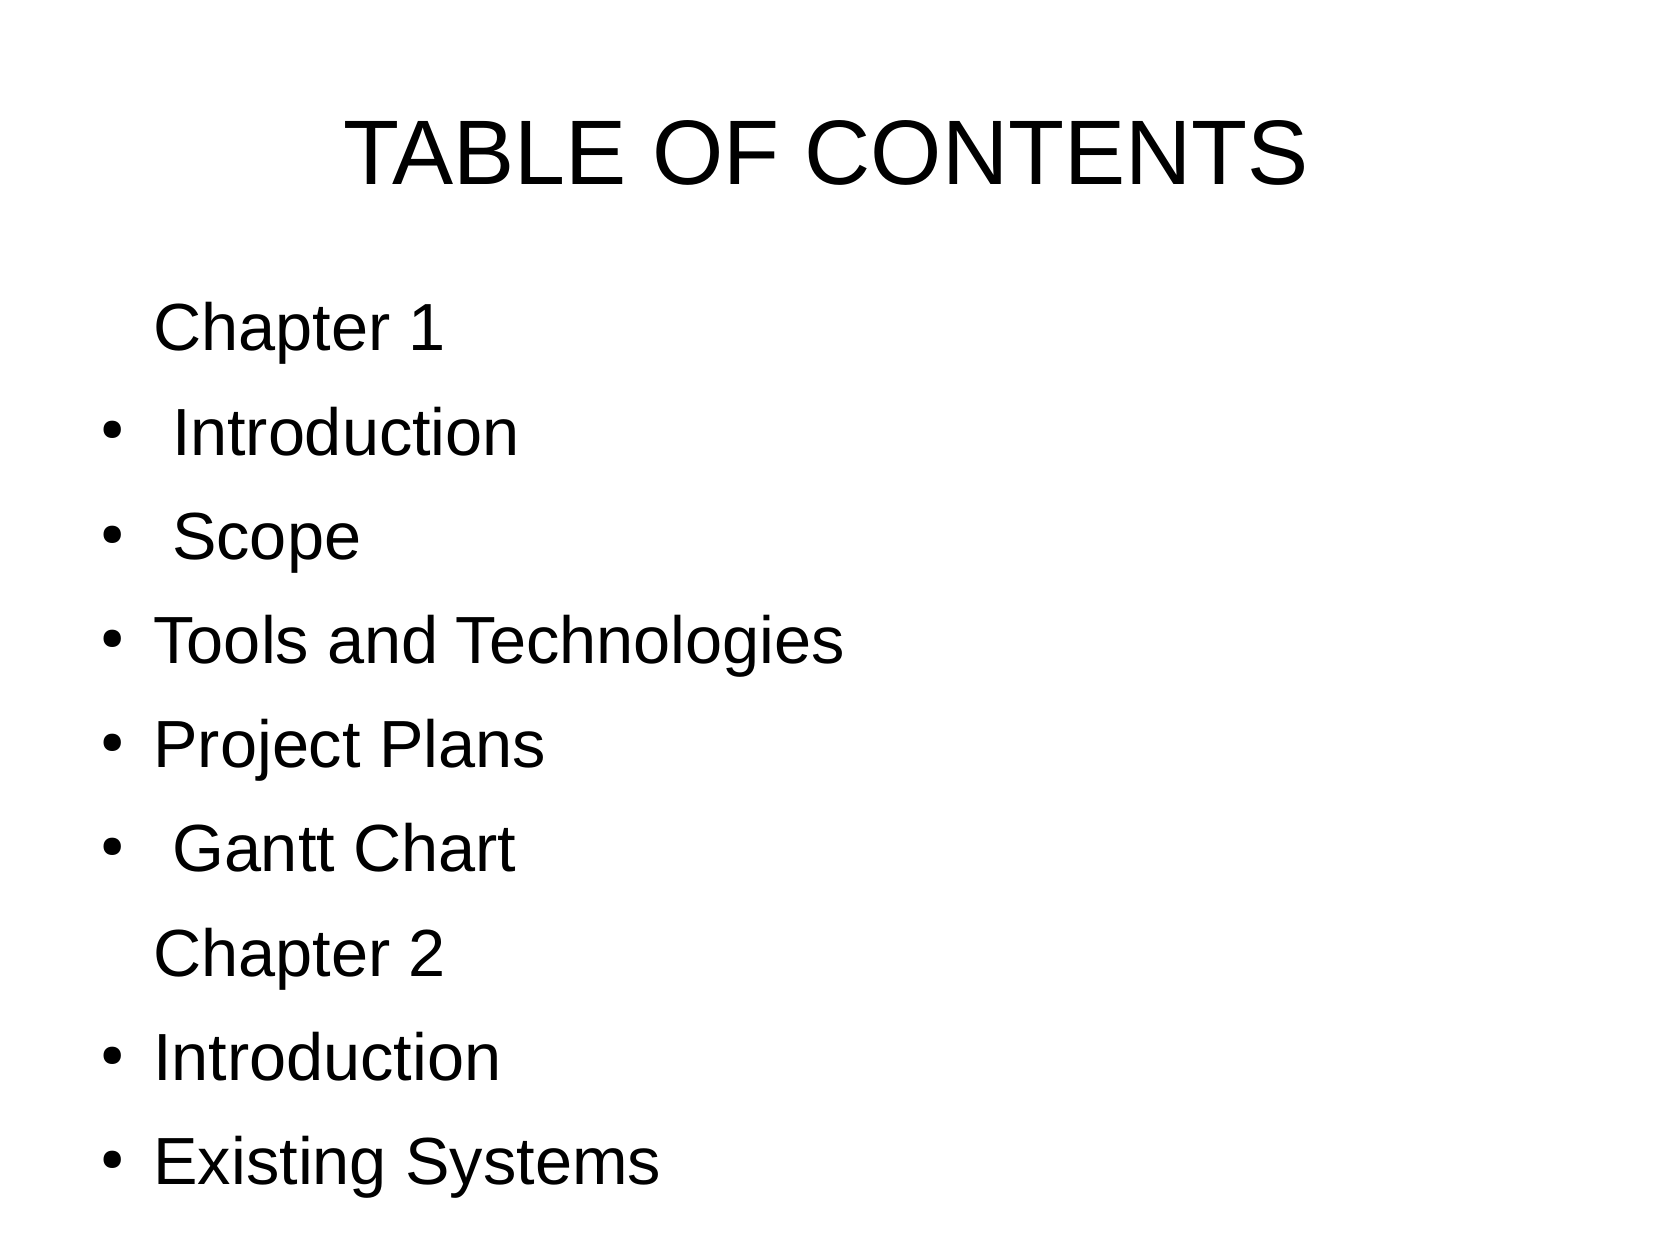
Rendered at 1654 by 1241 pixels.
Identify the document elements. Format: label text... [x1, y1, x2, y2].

title TABLE OF CONTENTS [82, 49, 1571, 257]
list Chapter 1 Introduction Scope Tools and Technologies Project Plans Gantt Chart Chapter 2 Introduction Existing Systems [82, 290, 1571, 1195]
